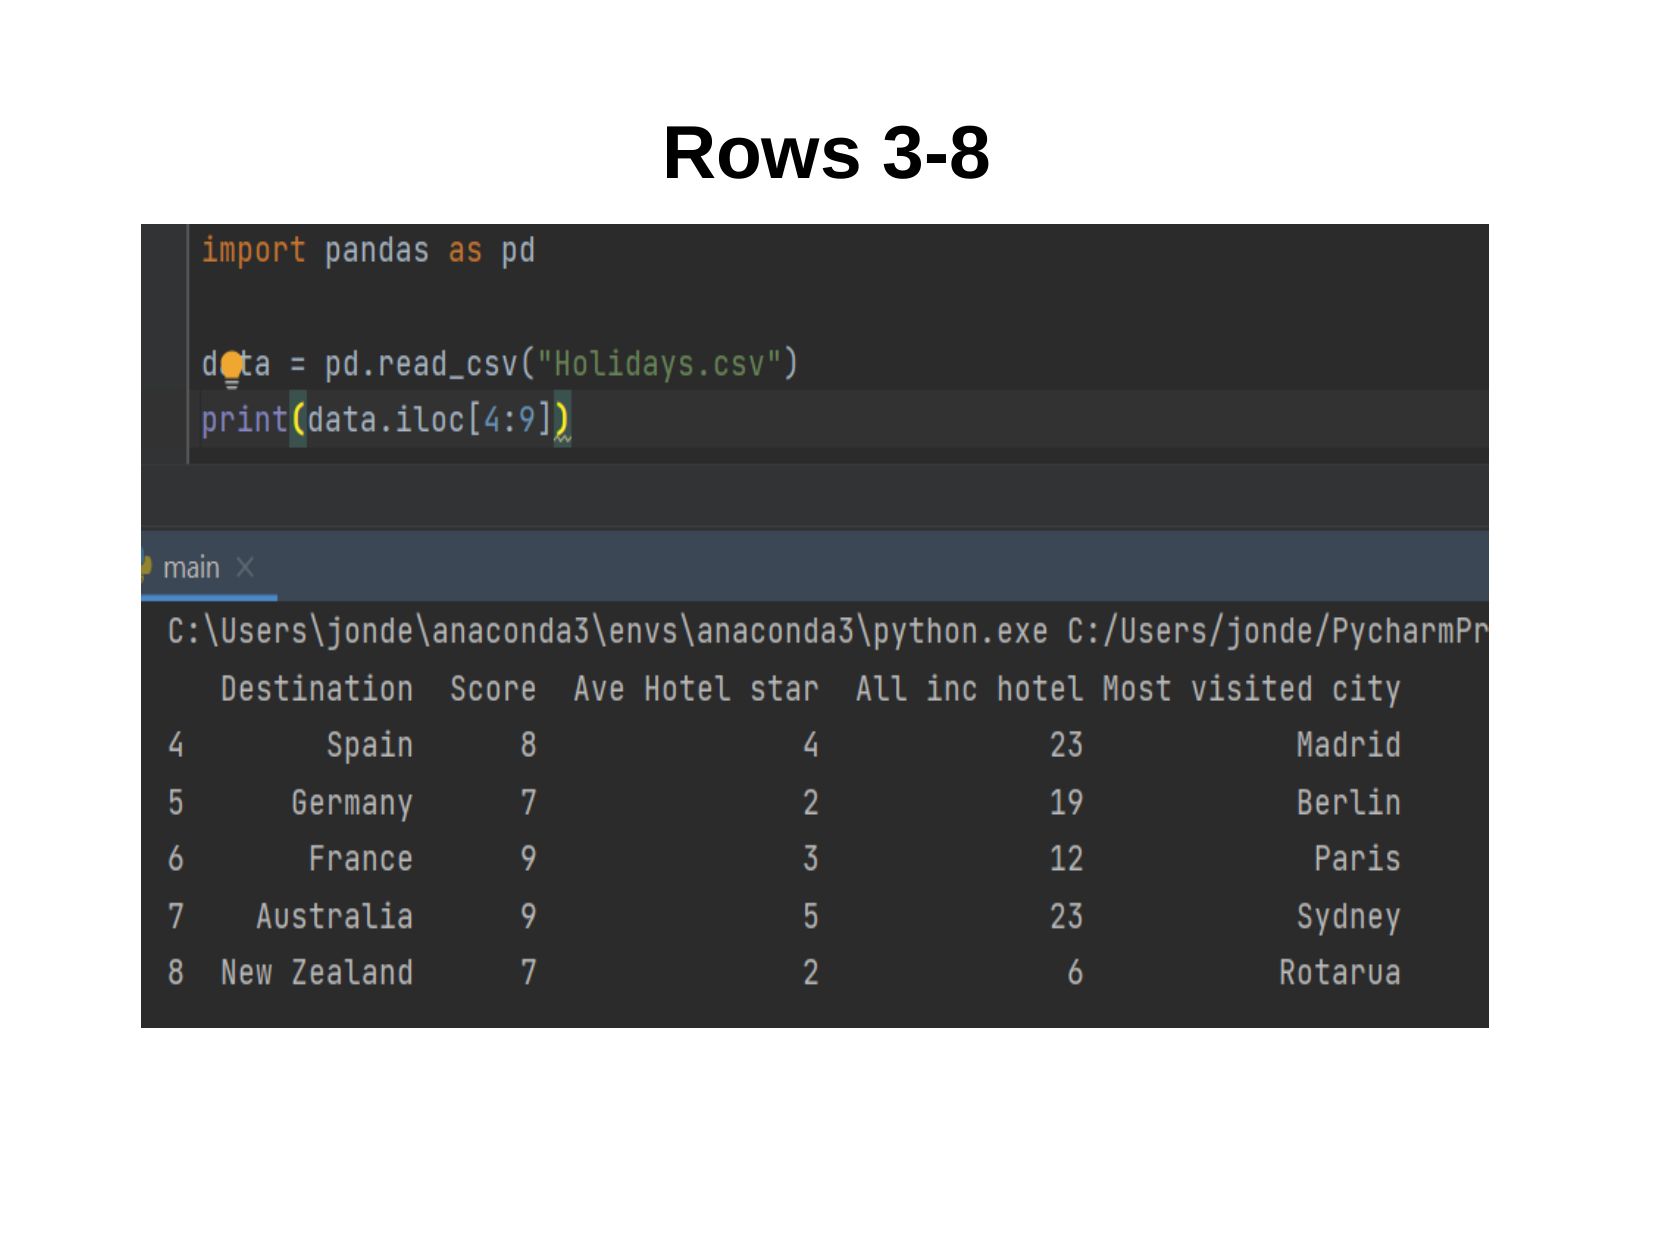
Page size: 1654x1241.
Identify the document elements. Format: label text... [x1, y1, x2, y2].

subtitle [70, 425, 1571, 1109]
picture [141, 224, 1489, 1028]
title Rows 3-8 [82, 49, 1571, 257]
